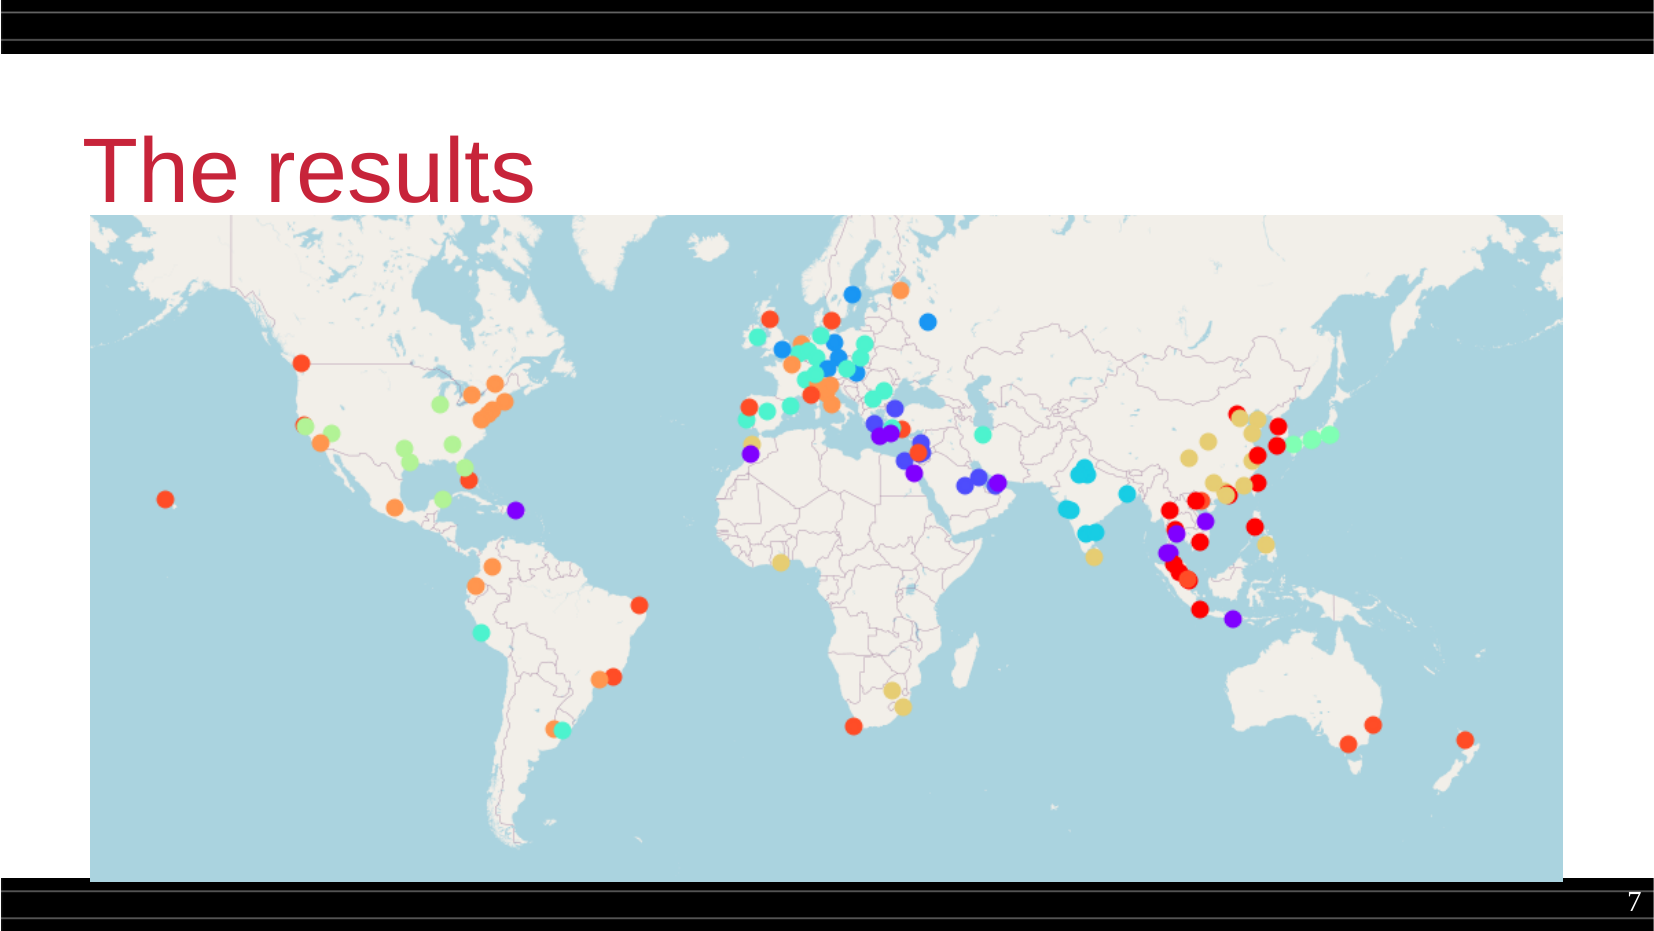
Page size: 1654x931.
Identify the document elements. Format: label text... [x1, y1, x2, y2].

picture [1, 215, 1654, 931]
title The results [82, 92, 1571, 249]
picture [1, 0, 1654, 54]
